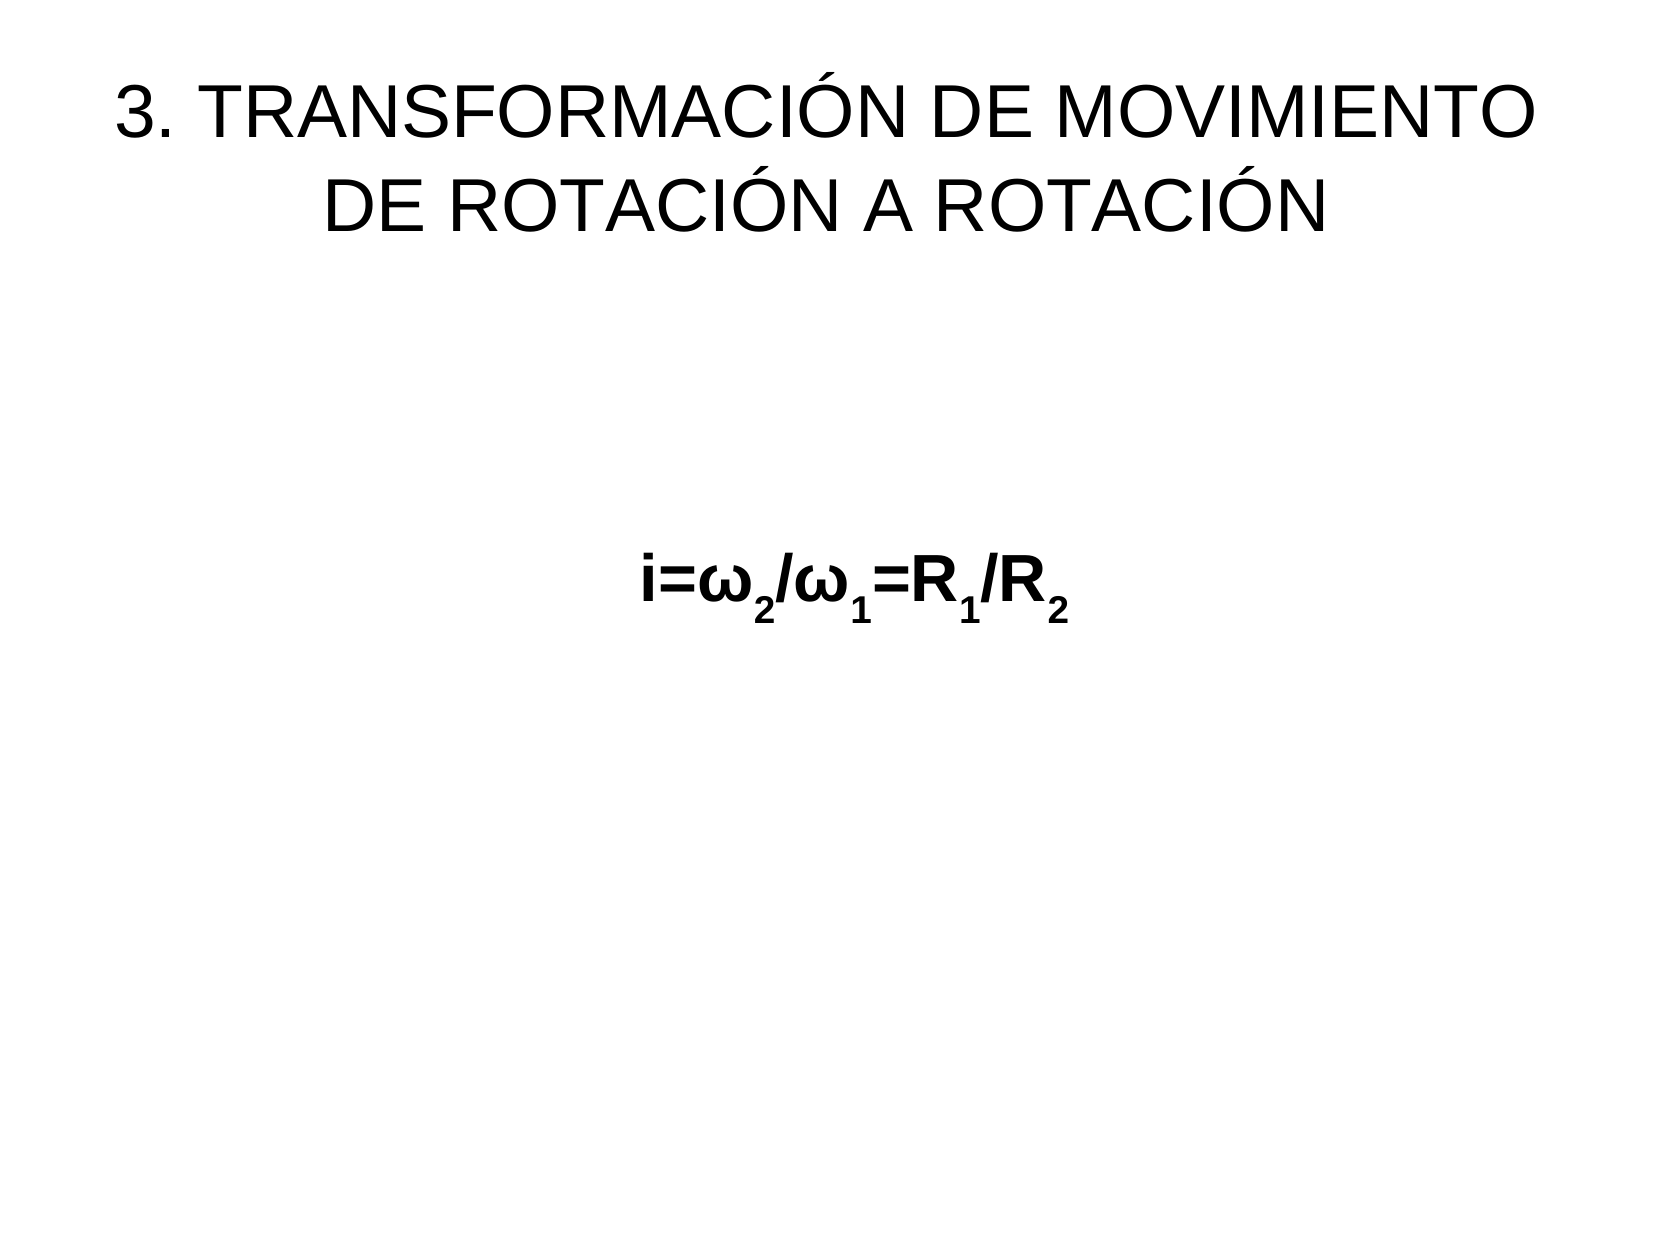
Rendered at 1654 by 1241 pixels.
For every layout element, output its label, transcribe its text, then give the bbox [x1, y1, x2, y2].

subtitle i=ω2/ω1=R1/R2 [82, 290, 1571, 1123]
title 3. TRANSFORMACIÓN DE MOVIMIENTO DE ROTACIÓN A ROTACIÓN [82, 38, 1571, 268]
